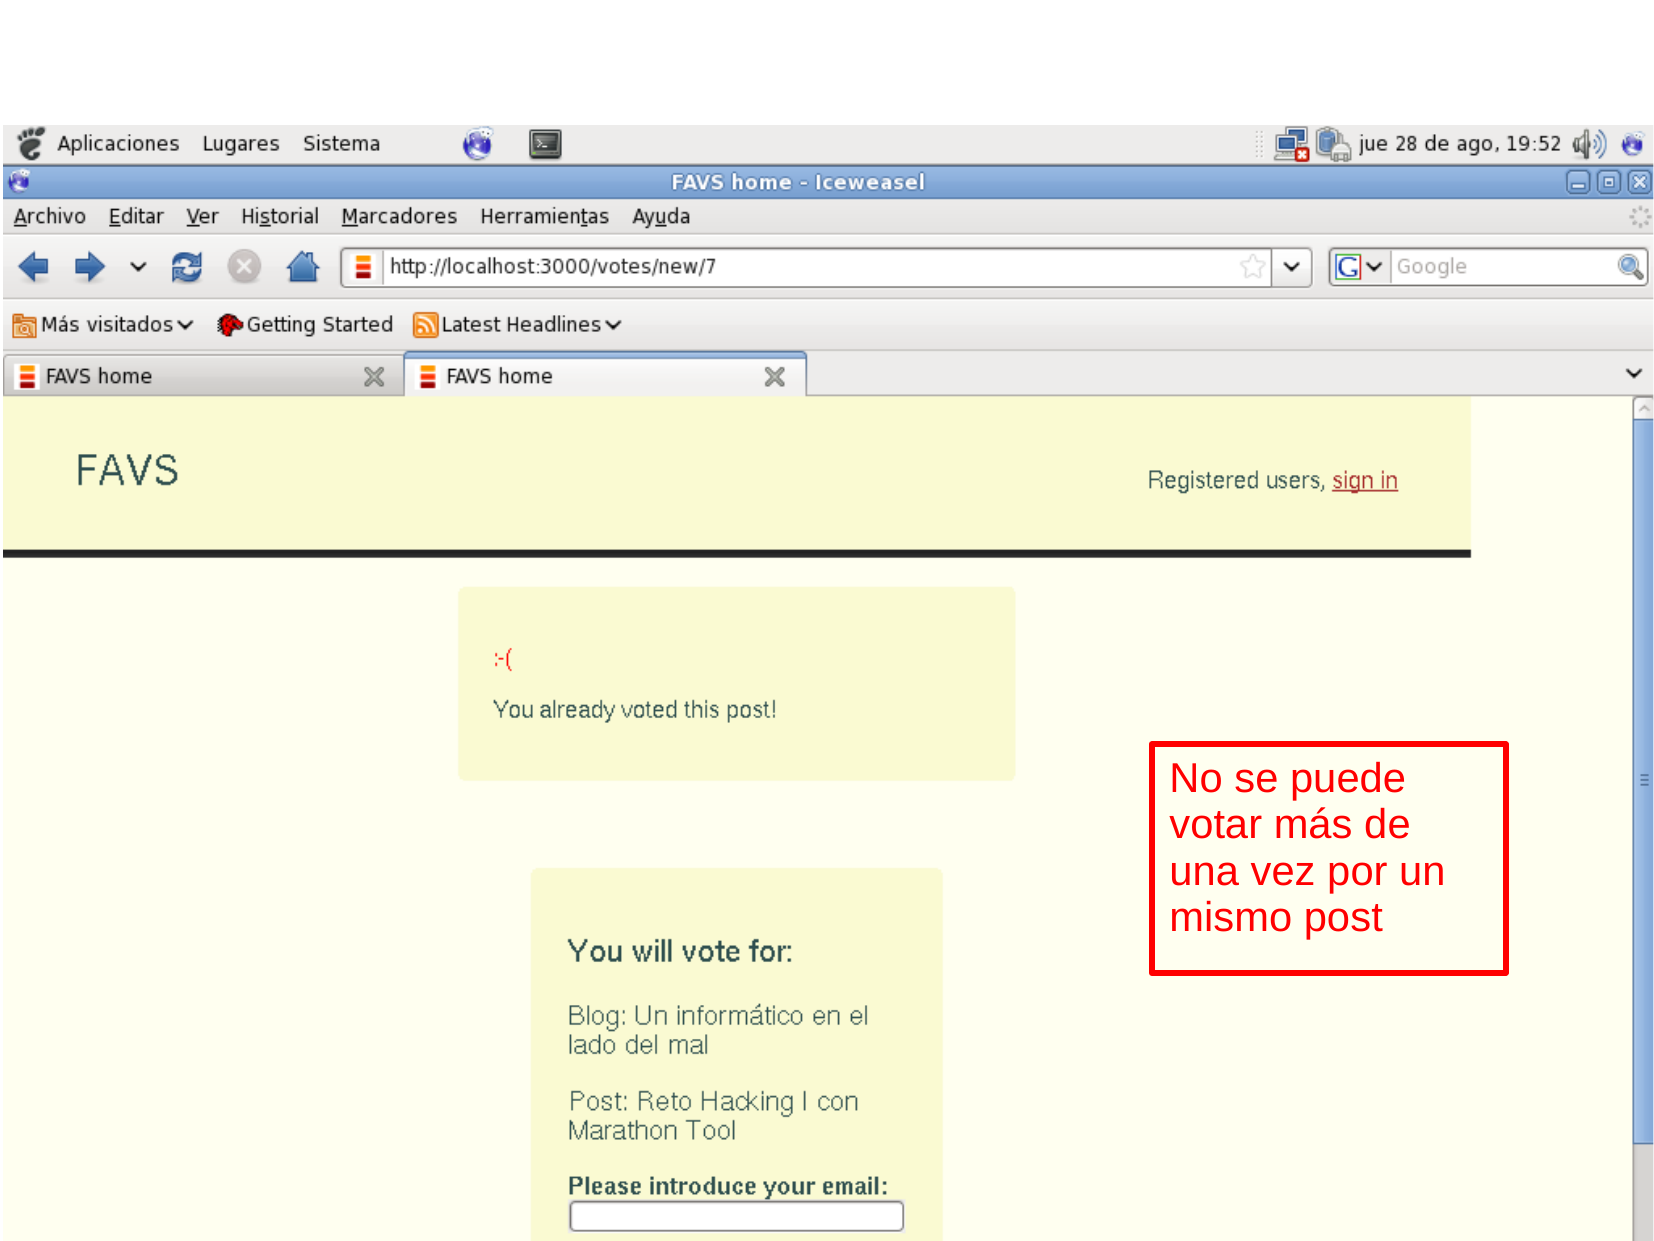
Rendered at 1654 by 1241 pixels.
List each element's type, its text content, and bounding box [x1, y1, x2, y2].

picture [3, 125, 1654, 1241]
text_box No se puede votar más de una vez por un mismo post [1151, 744, 1506, 973]
